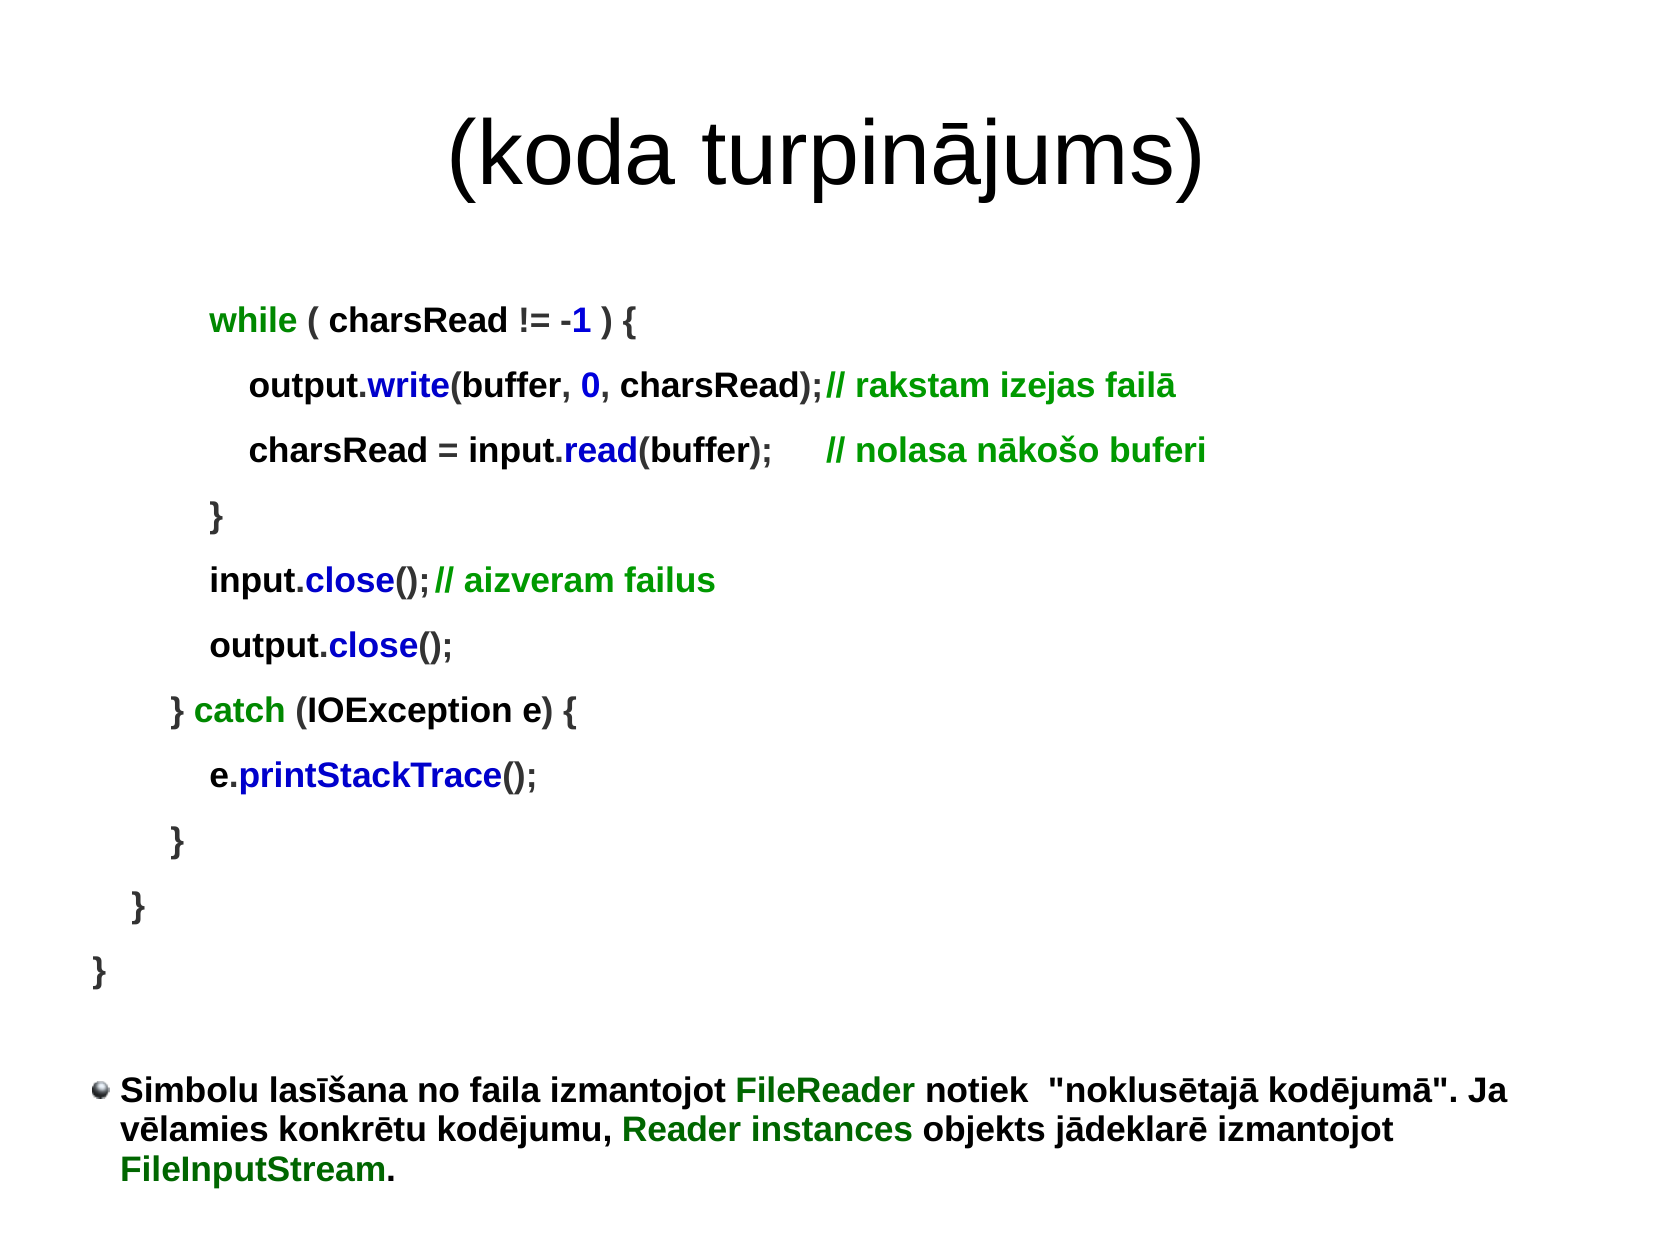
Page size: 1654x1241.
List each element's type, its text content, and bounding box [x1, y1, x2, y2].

list while ( charsRead != -1 ) { output.write(buffer, 0, charsRead); // rakstam izejas failā charsRead = input.read(buffer); // nolasa nākošo buferi } input.close(); // aizveram failus output.close(); } catch (IOException e) { e.printStackTrace(); } } } Simbolu lasīšana no faila izmantojot FileReader notiek "noklusētajā kodējumā". Ja vēlamies konkrētu kodējumu, Reader instances objekts jādeklarē izmantojot FileInputStream. [82, 290, 1538, 1205]
title (koda turpinājums) [82, 49, 1571, 257]
